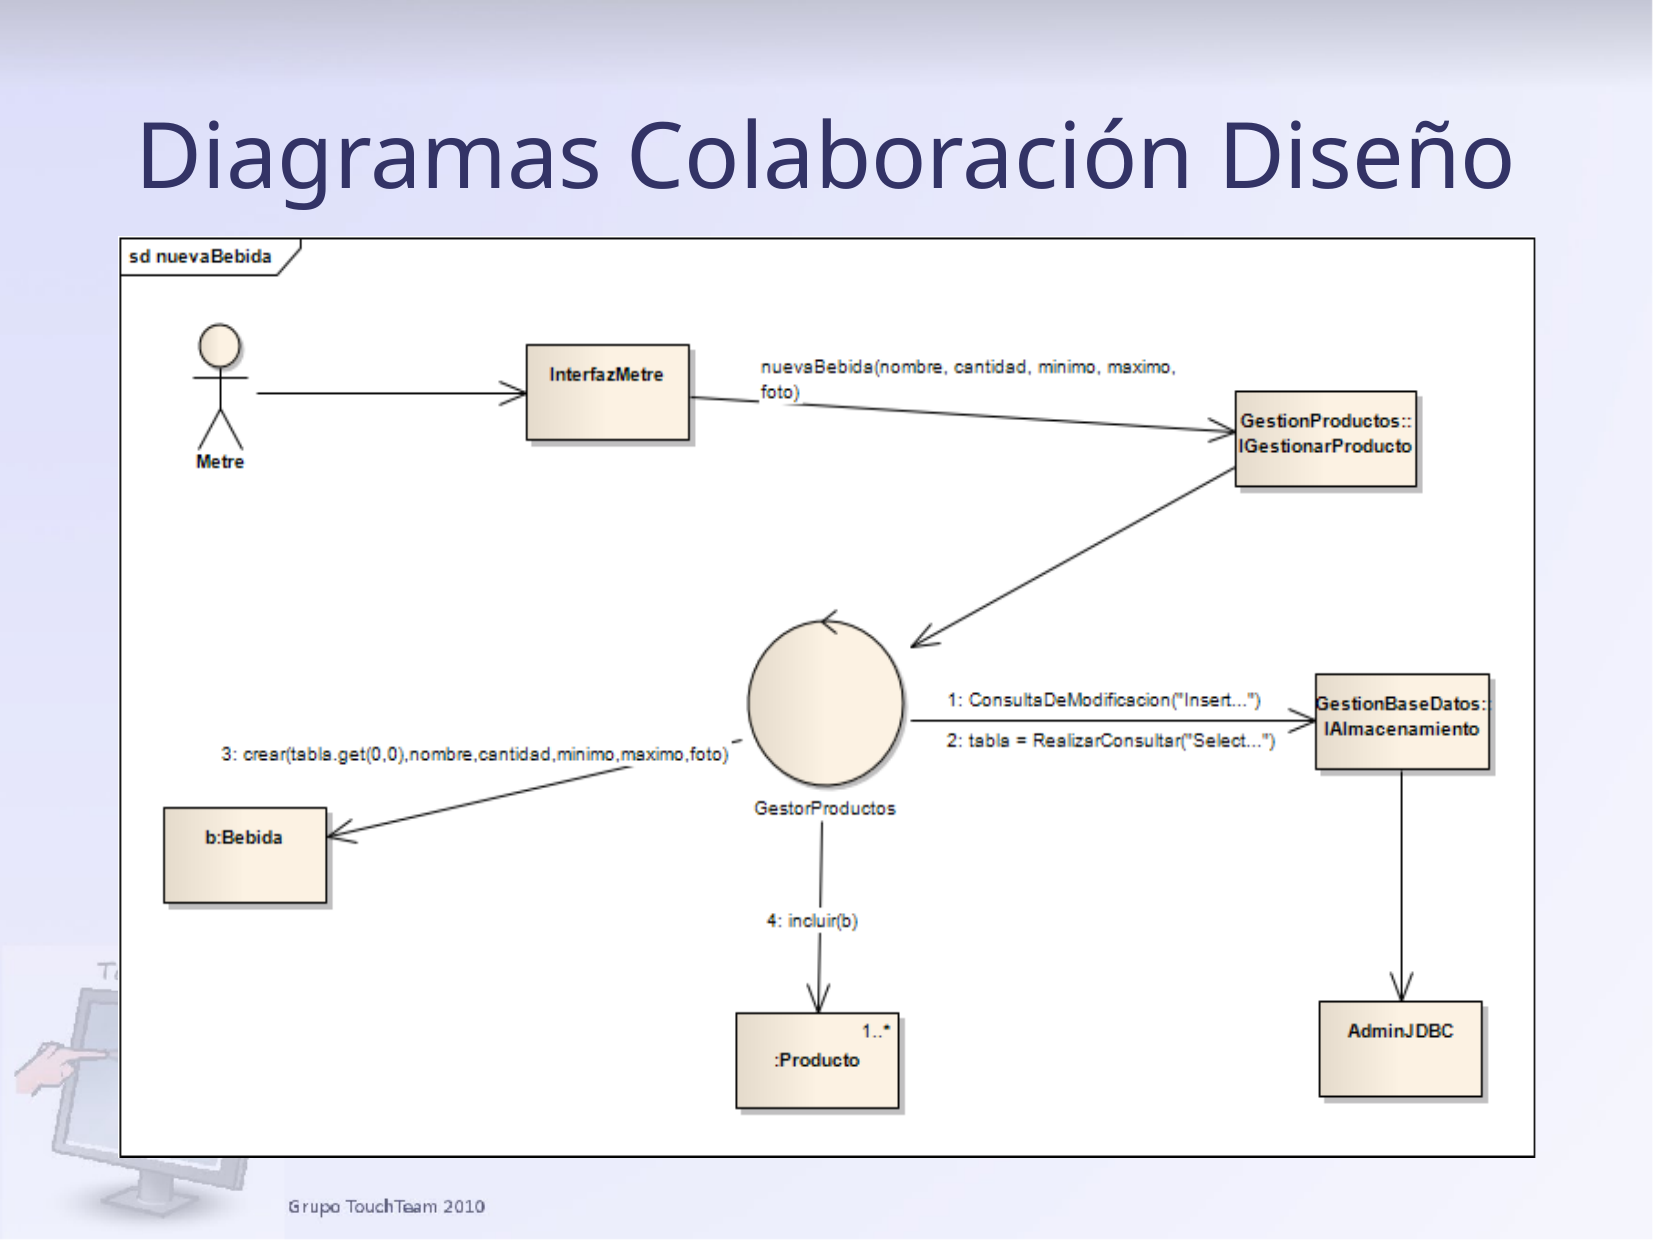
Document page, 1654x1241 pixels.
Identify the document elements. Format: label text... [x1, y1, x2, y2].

picture [0, 0, 1654, 1241]
title Diagramas Colaboración Diseño [82, 49, 1571, 257]
